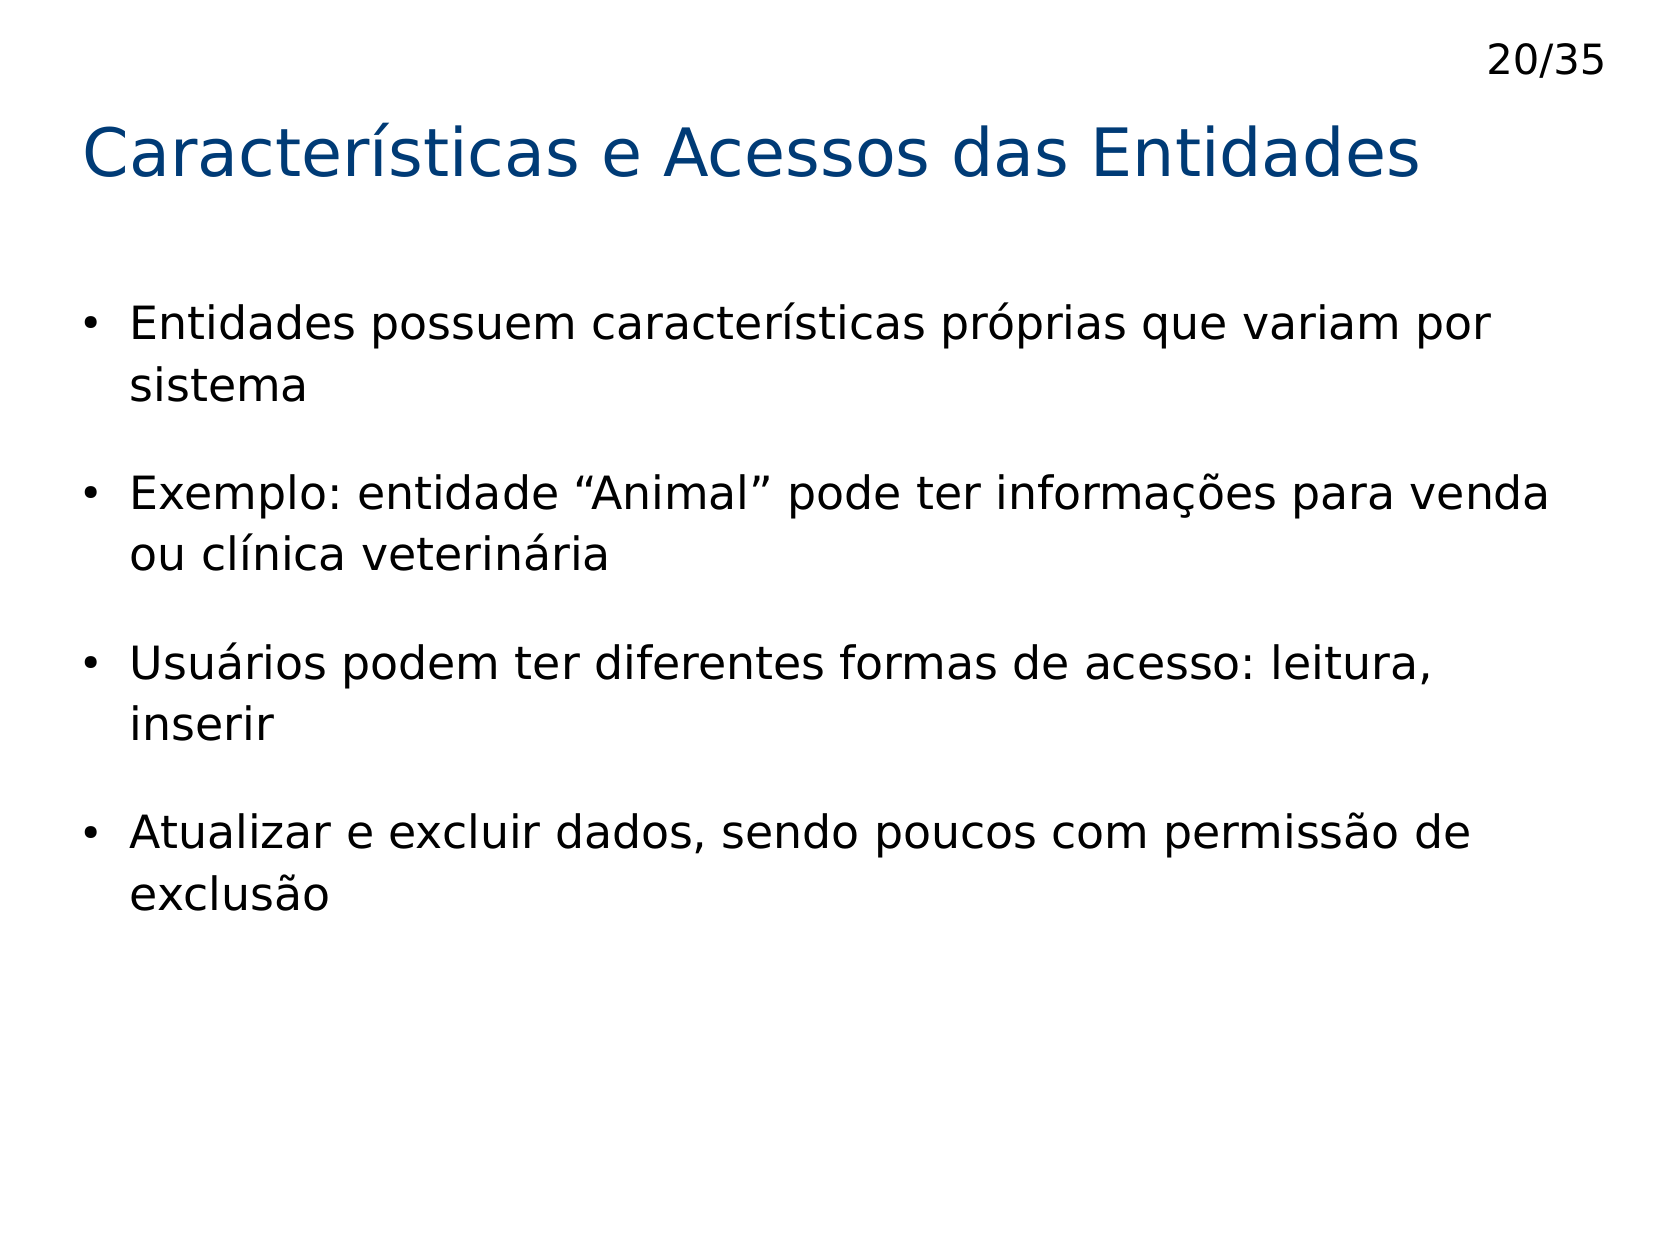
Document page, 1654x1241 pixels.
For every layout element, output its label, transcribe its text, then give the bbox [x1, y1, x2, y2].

list Entidades possuem características próprias que variam por sistema Exemplo: entidade “Animal” pode ter informações para venda ou clínica veterinária Usuários podem ter diferentes formas de acesso: leitura, inserir Atualizar e excluir dados, sendo poucos com permissão de exclusão [82, 289, 1571, 1108]
title Características e Acessos das Entidades [82, 82, 1571, 224]
